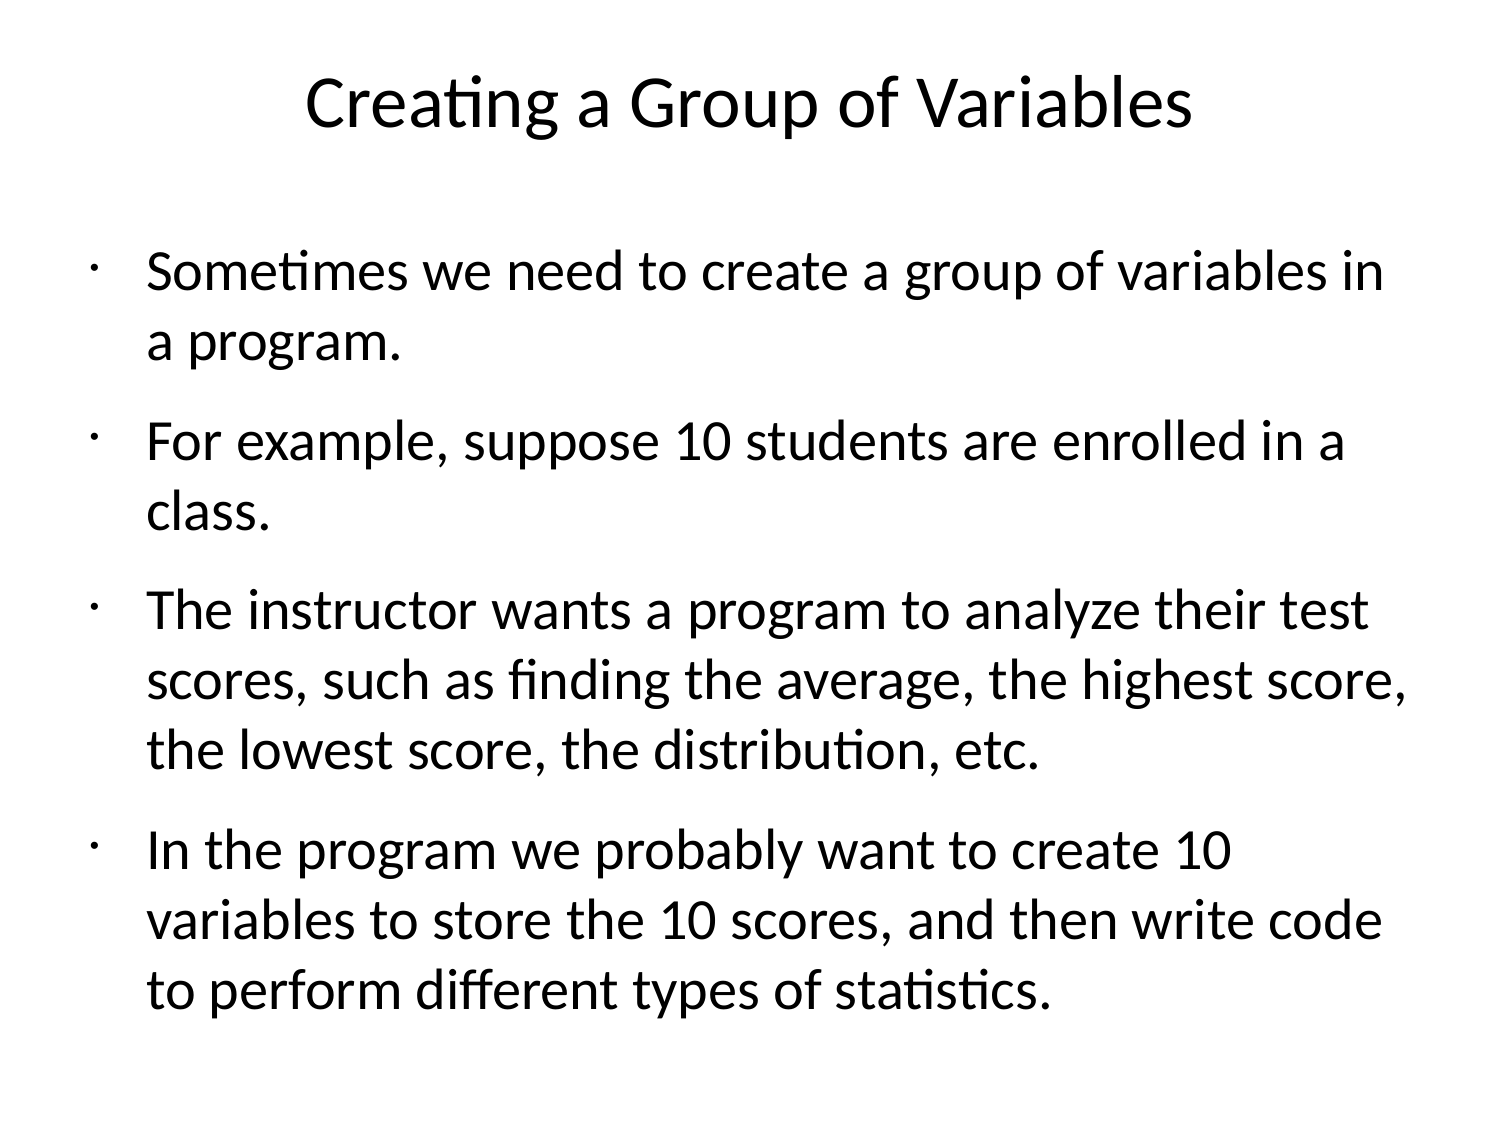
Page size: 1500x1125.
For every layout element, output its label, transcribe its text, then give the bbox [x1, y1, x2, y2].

list Sometimes we need to create a group of variables in a program. For example, suppose 10 students are enrolled in a class. The instructor wants a program to analyze their test scores, such as finding the average, the highest score, the lowest score, the distribution, etc. In the program we probably want to create 10 variables to store the 10 scores, and then write code to perform different types of statistics. [75, 224, 1425, 968]
title Creating a Group of Variables [75, 45, 1425, 224]
